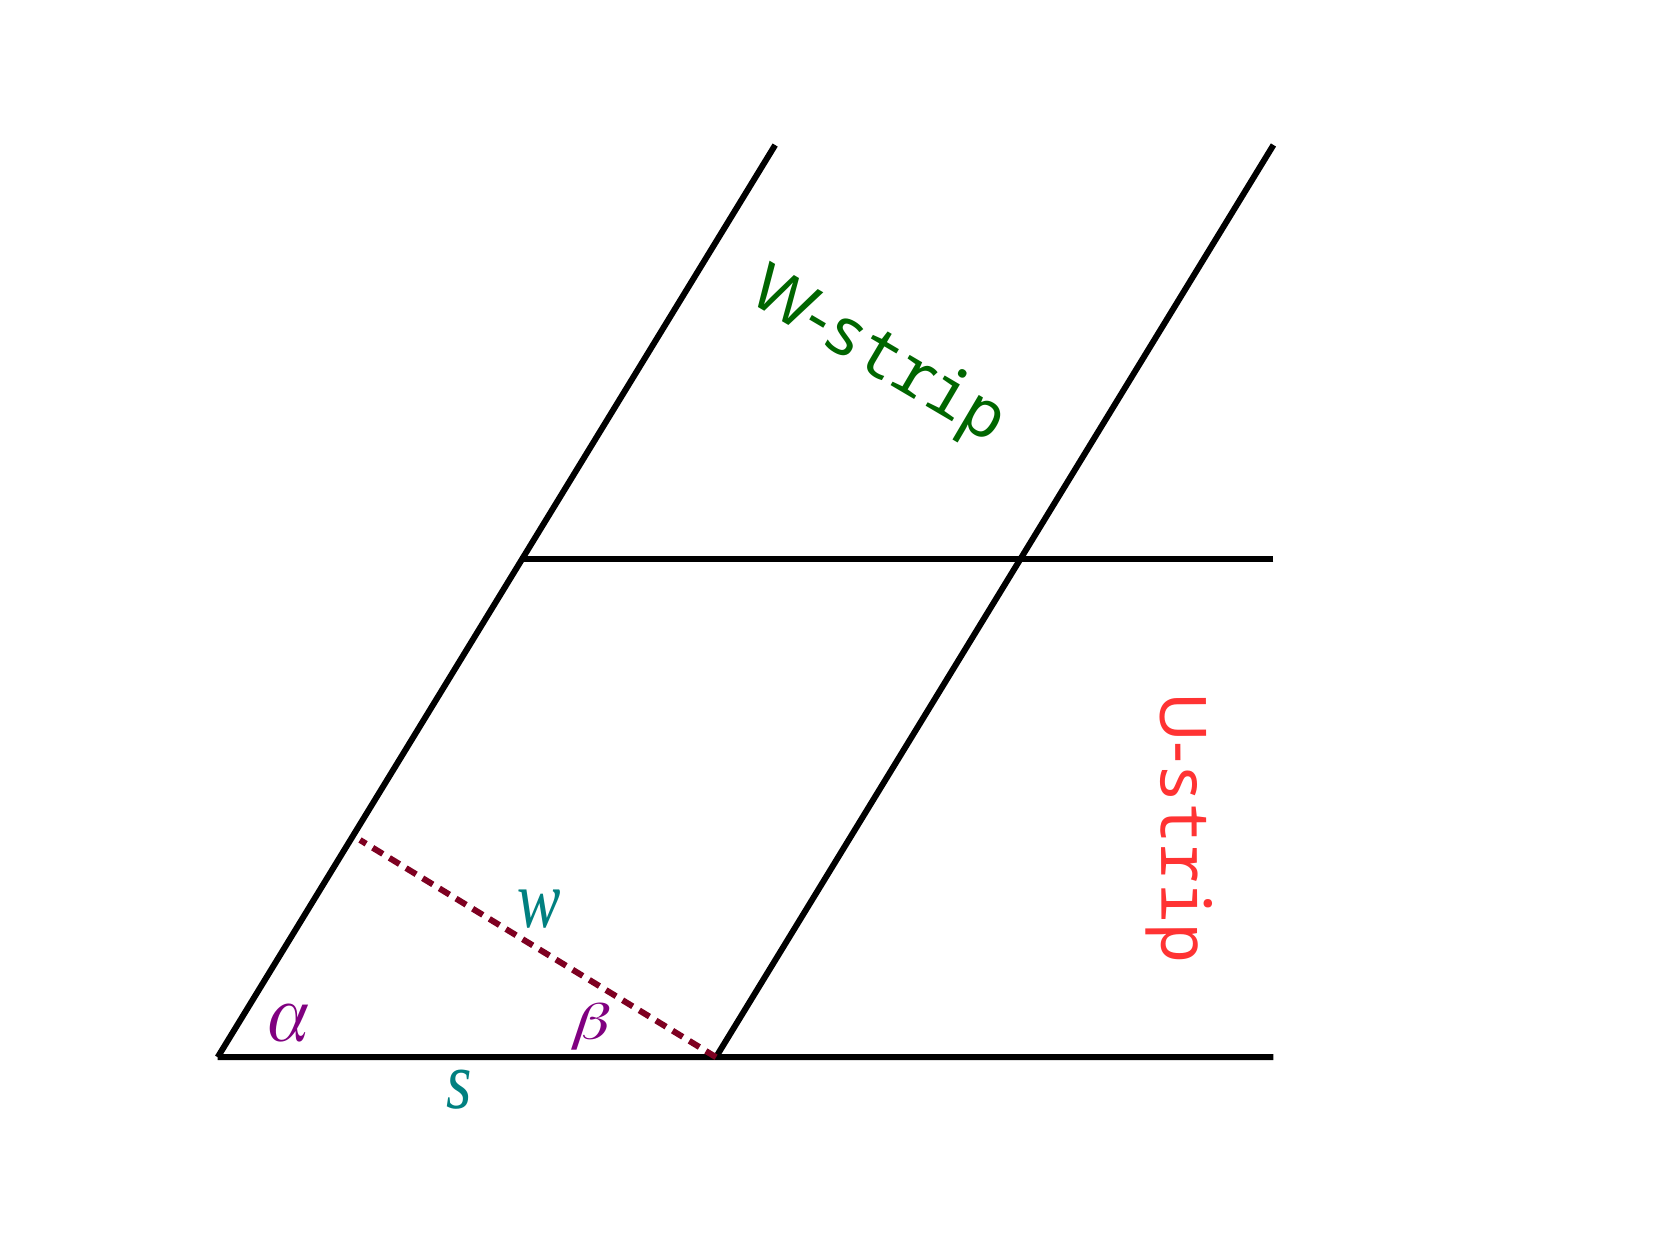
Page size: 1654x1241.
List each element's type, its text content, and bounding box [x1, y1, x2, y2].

chart [500, 856, 581, 948]
chart [248, 1000, 323, 1047]
chart [553, 999, 621, 1052]
text_box U-strip [1126, 678, 1241, 1020]
chart [429, 1036, 491, 1128]
text_box W-strip [715, 225, 1080, 503]
